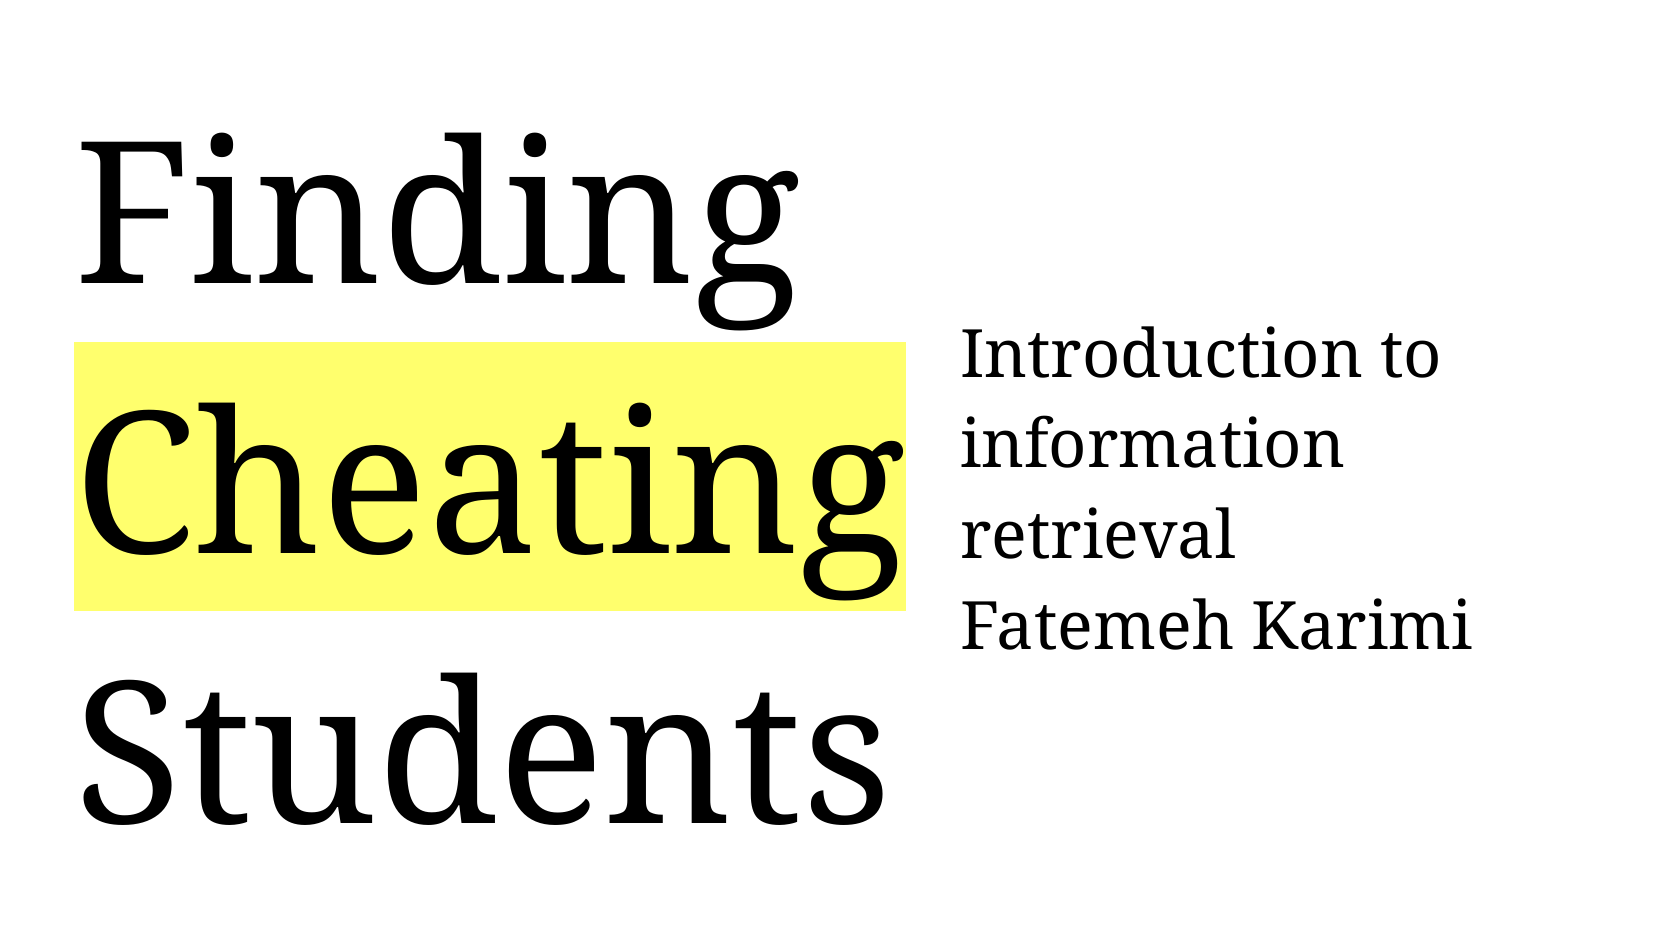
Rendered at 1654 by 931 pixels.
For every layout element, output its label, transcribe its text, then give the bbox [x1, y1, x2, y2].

subtitle Introduction to information retrieval Fatemeh Karimi [960, 217, 1531, 758]
title Finding Cheating Students [74, 82, 937, 871]
